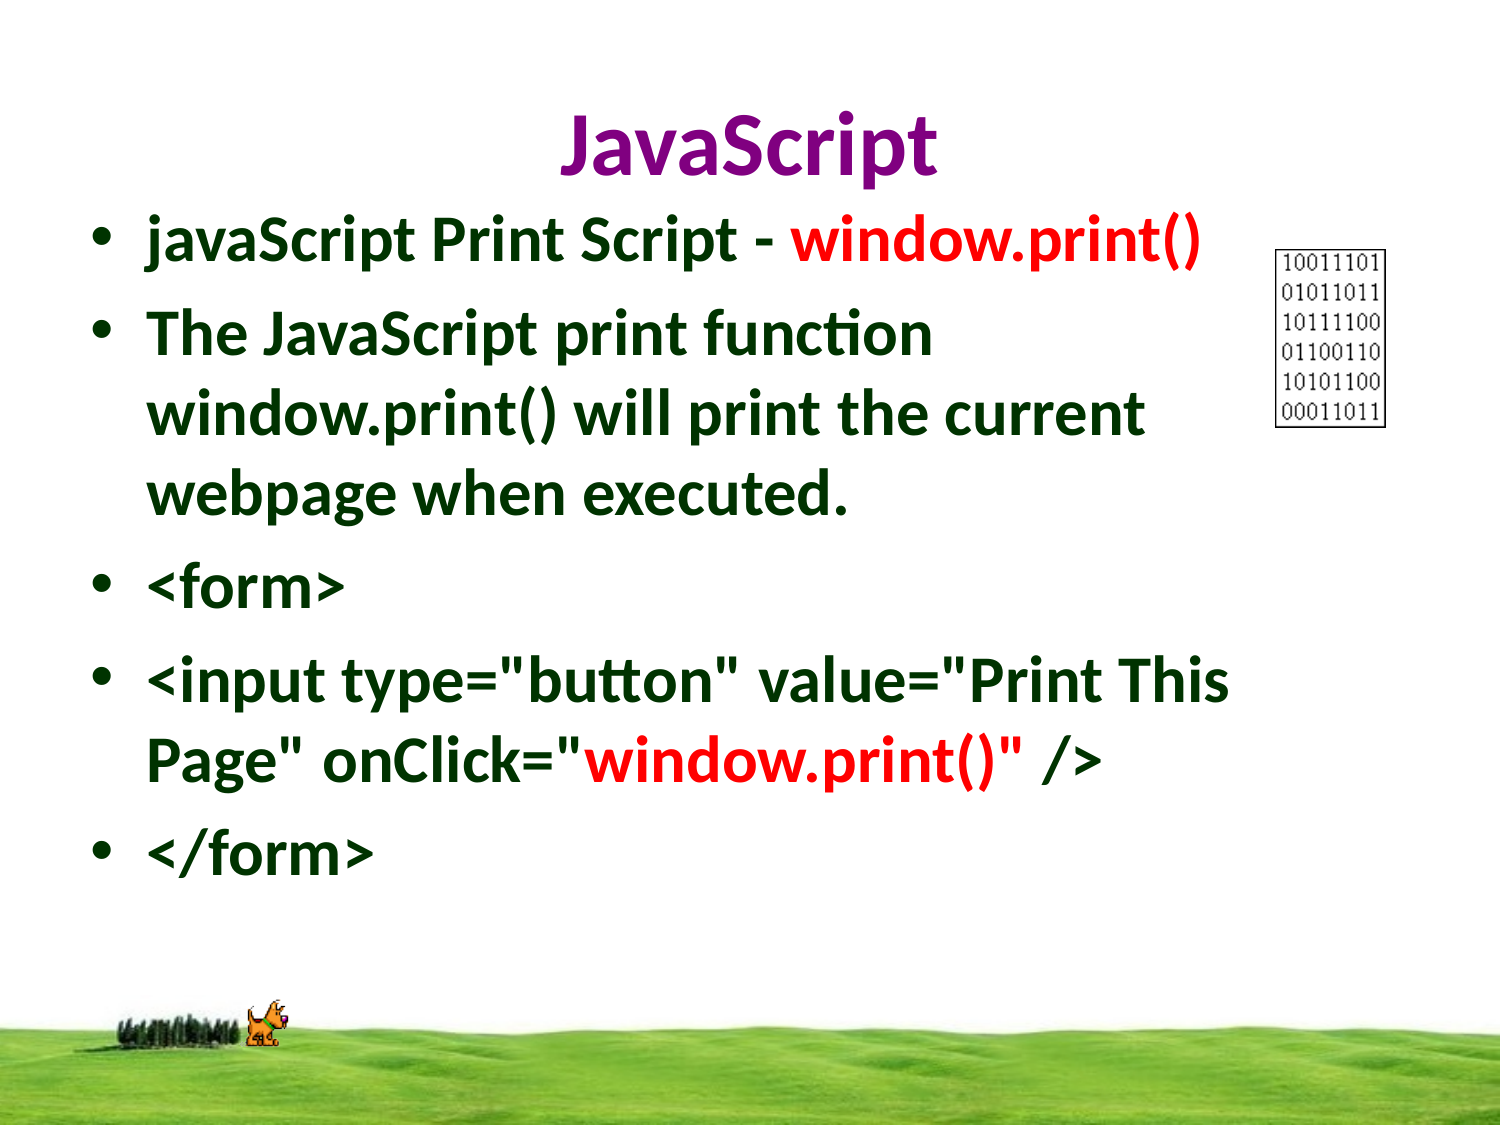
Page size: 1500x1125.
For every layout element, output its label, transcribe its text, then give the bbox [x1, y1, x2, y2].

picture [1275, 249, 1386, 429]
title JavaScript [75, 45, 1425, 233]
list javaScript Print Script - window.print() The JavaScript print function window.print() will print the current webpage when executed. <form> <input type="button" value="Print This Page" onClick="window.print()" /> </form> [75, 187, 1338, 975]
picture [0, 995, 1500, 1125]
